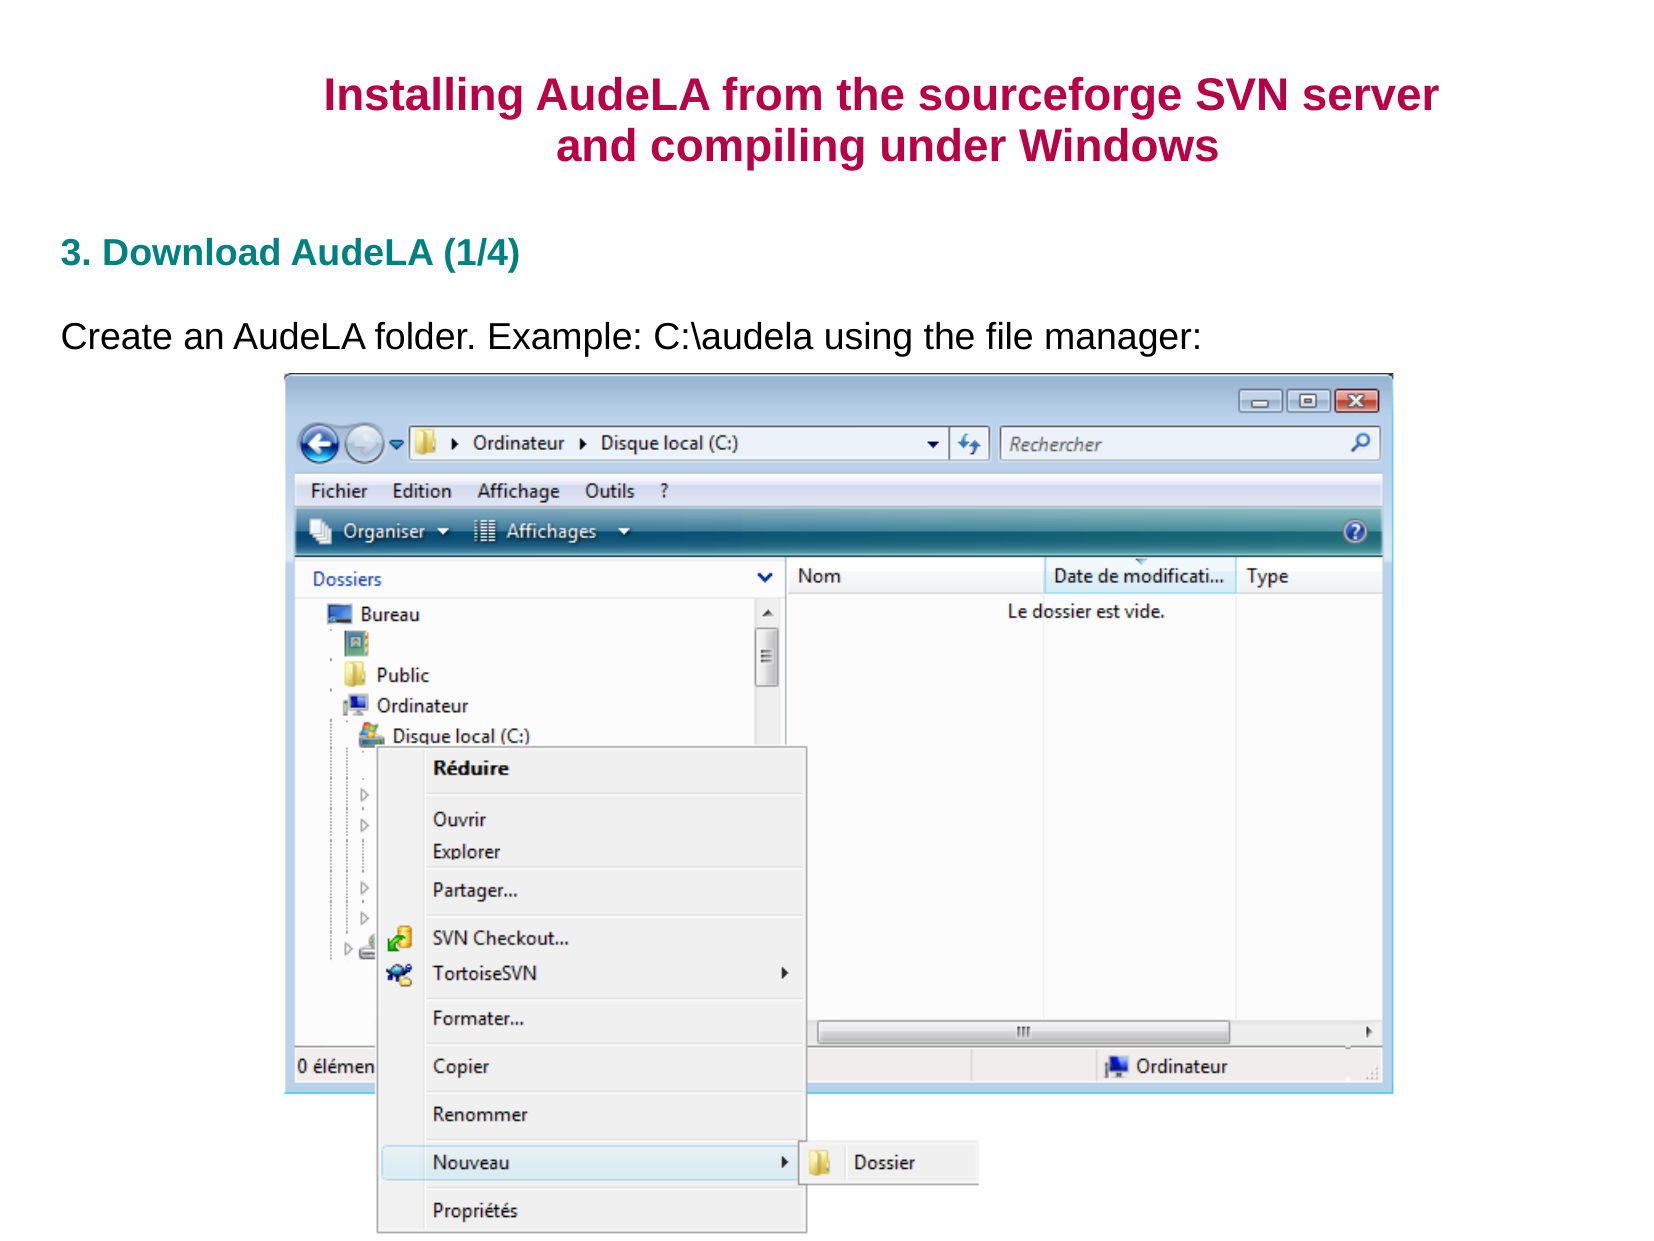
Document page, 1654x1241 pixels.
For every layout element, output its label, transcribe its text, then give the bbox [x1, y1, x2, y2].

text_box Installing AudeLA from the sourceforge SVN server and compiling under Windows [308, 61, 1468, 181]
picture [284, 373, 1394, 1240]
text_box 3. Download AudeLA (1/4) Create an AudeLA folder. Example: C:\audela using the file manager: [45, 224, 1218, 367]
